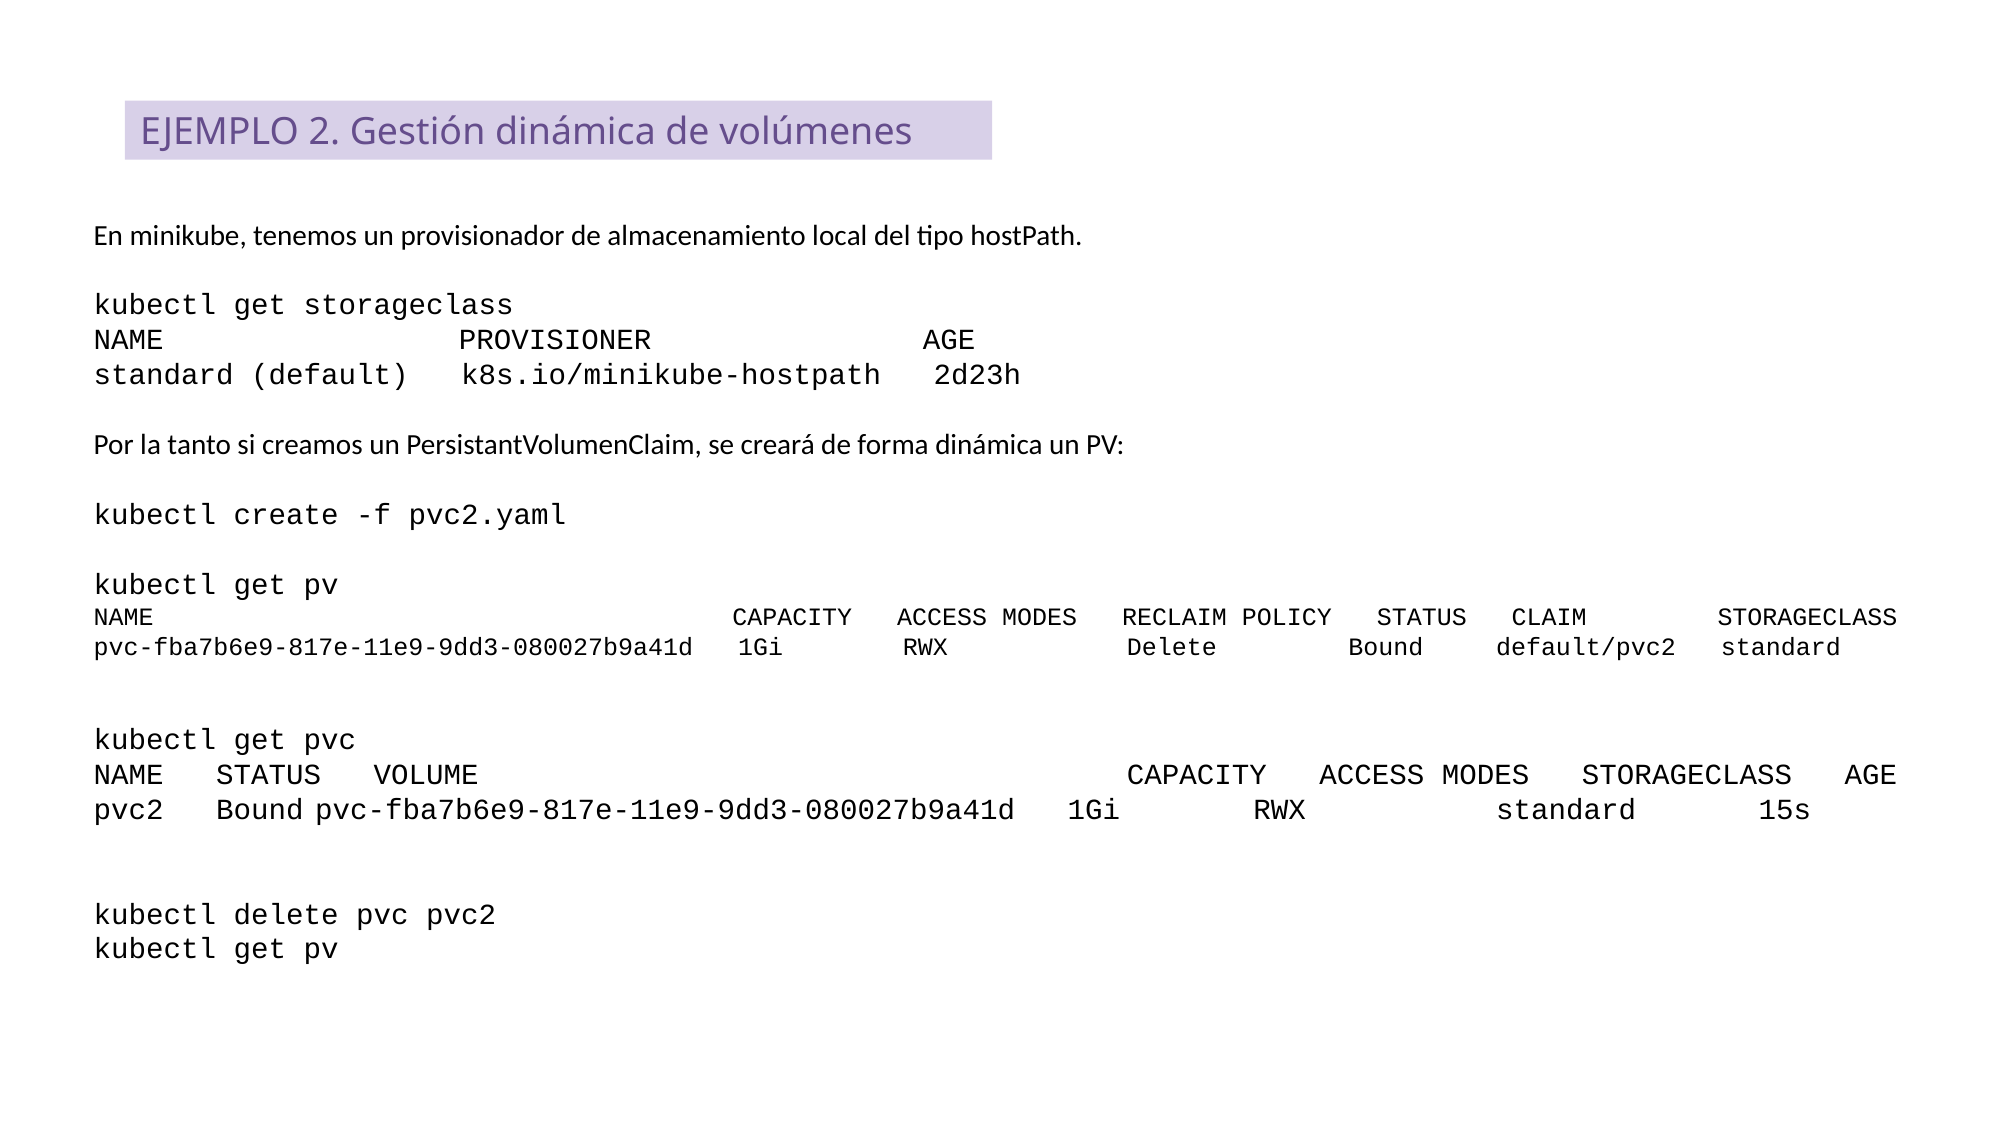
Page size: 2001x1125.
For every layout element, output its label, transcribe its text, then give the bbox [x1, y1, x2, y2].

text_box EJEMPLO 2. Gestión dinámica de volúmenes [124, 100, 993, 160]
text_box En minikube, tenemos un provisionador de almacenamiento local del tipo hostPath. kubectl get storageclass NAME PROVISIONER AGE standard (default) k8s.io/minikube-hostpath 2d23h Por la tanto si creamos un PersistantVolumenClaim, se creará de forma dinámica un PV: kubectl create -f pvc2.yaml kubectl get pv NAME CAPACITY ACCESS MODES RECLAIM POLICY STATUS CLAIM STORAGECLASS pvc-fba7b6e9-817e-11e9-9dd3-080027b9a41d 1Gi RWX Delete Bound default/pvc2 standard kubectl get pvc NAME STATUS VOLUME CAPACITY ACCESS MODES STORAGECLASS AGE pvc2 Bound pvc-fba7b6e9-817e-11e9-9dd3-080027b9a41d 1Gi RWX standard 15s kubectl delete pvc pvc2 kubectl get pv [78, 200, 1964, 675]
